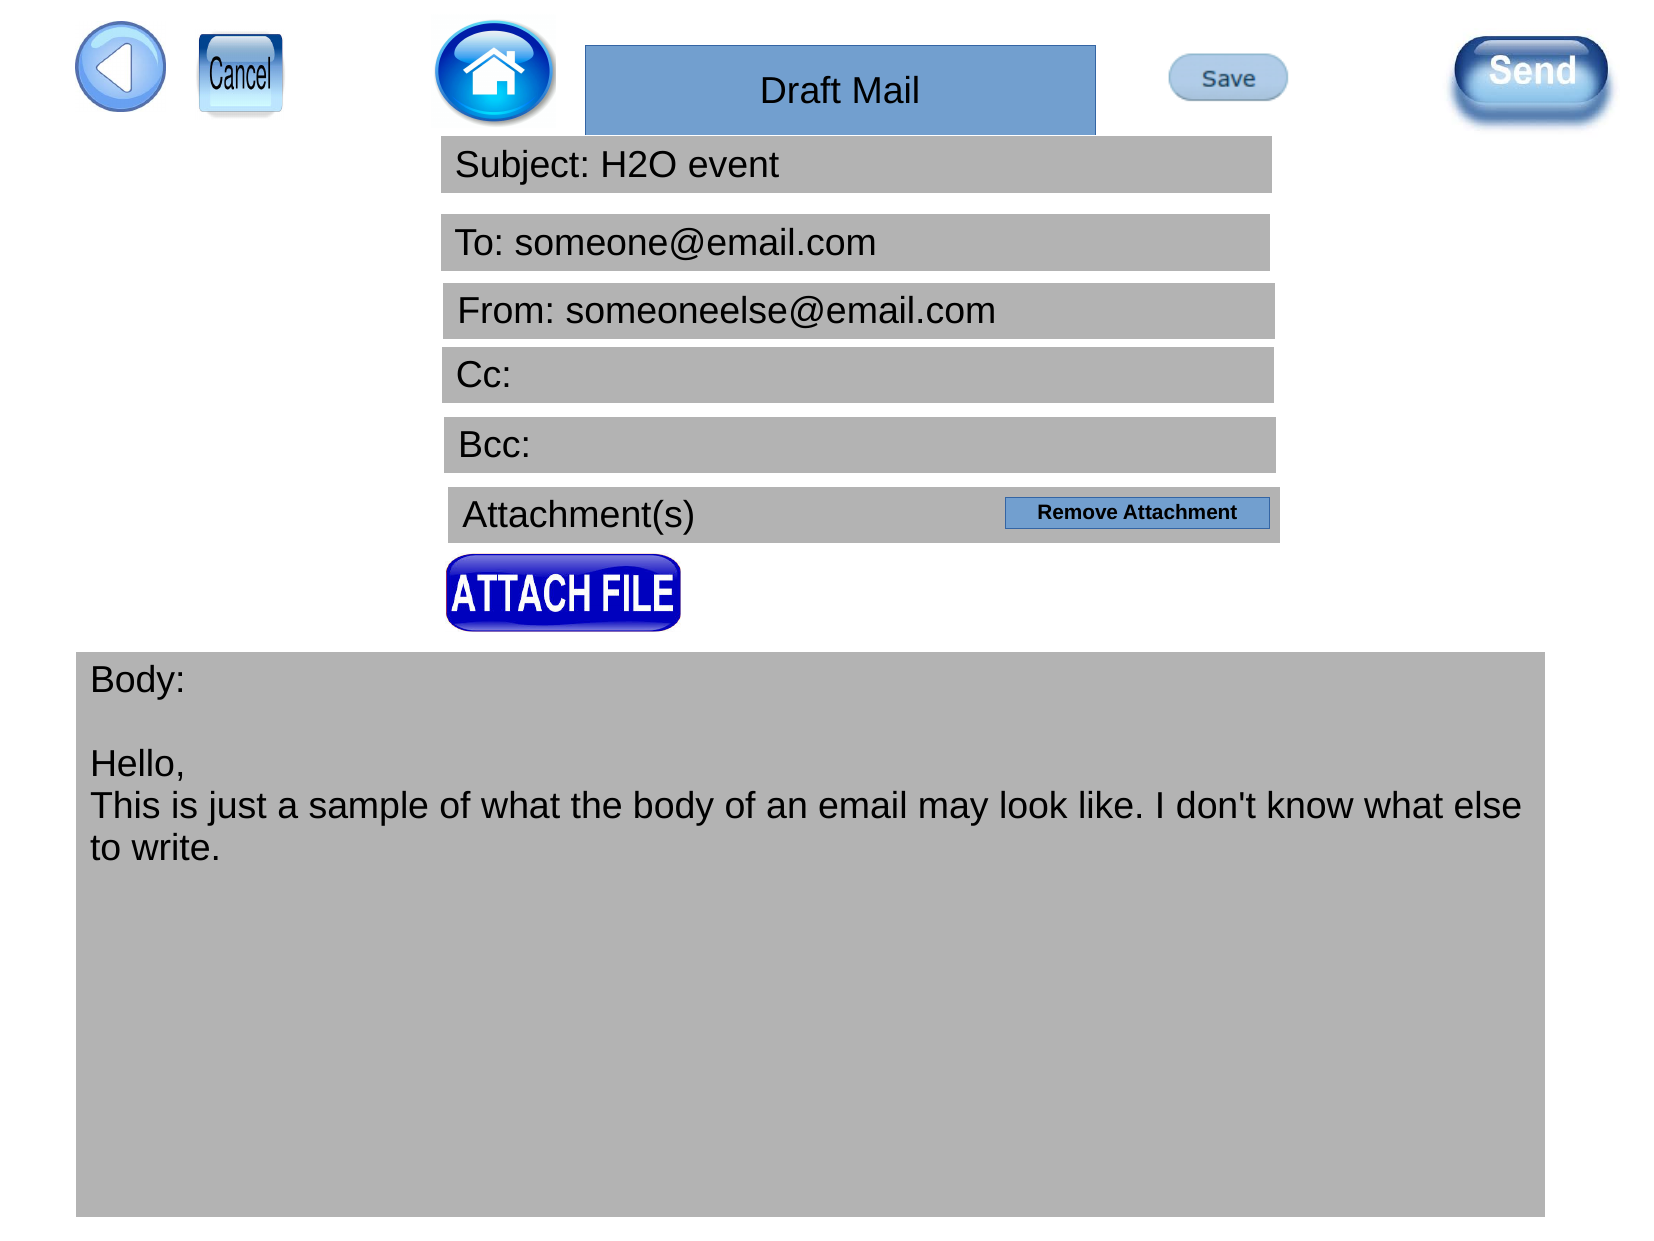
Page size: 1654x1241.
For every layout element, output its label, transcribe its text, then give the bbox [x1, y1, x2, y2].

table_header Subject: H2O event [441, 136, 1272, 193]
picture [1440, 4, 1622, 151]
table_header Cc: [442, 347, 1274, 403]
table_header Attachment(s) [448, 487, 1280, 543]
text_box Remove Attachment [1005, 497, 1270, 529]
table_header Bcc: [444, 417, 1276, 473]
picture [75, 21, 166, 112]
picture [431, 14, 556, 128]
table_header Body: Hello, This is just a sample of what the body of an email may look like. I don't know what else to write. [76, 652, 1545, 1217]
picture [445, 553, 681, 632]
picture [1141, 42, 1291, 106]
picture [195, 29, 286, 121]
text_box Draft Mail [585, 45, 1096, 135]
table_header To: someone@email.com [441, 214, 1270, 271]
table_header From: someoneelse@email.com [443, 283, 1275, 339]
